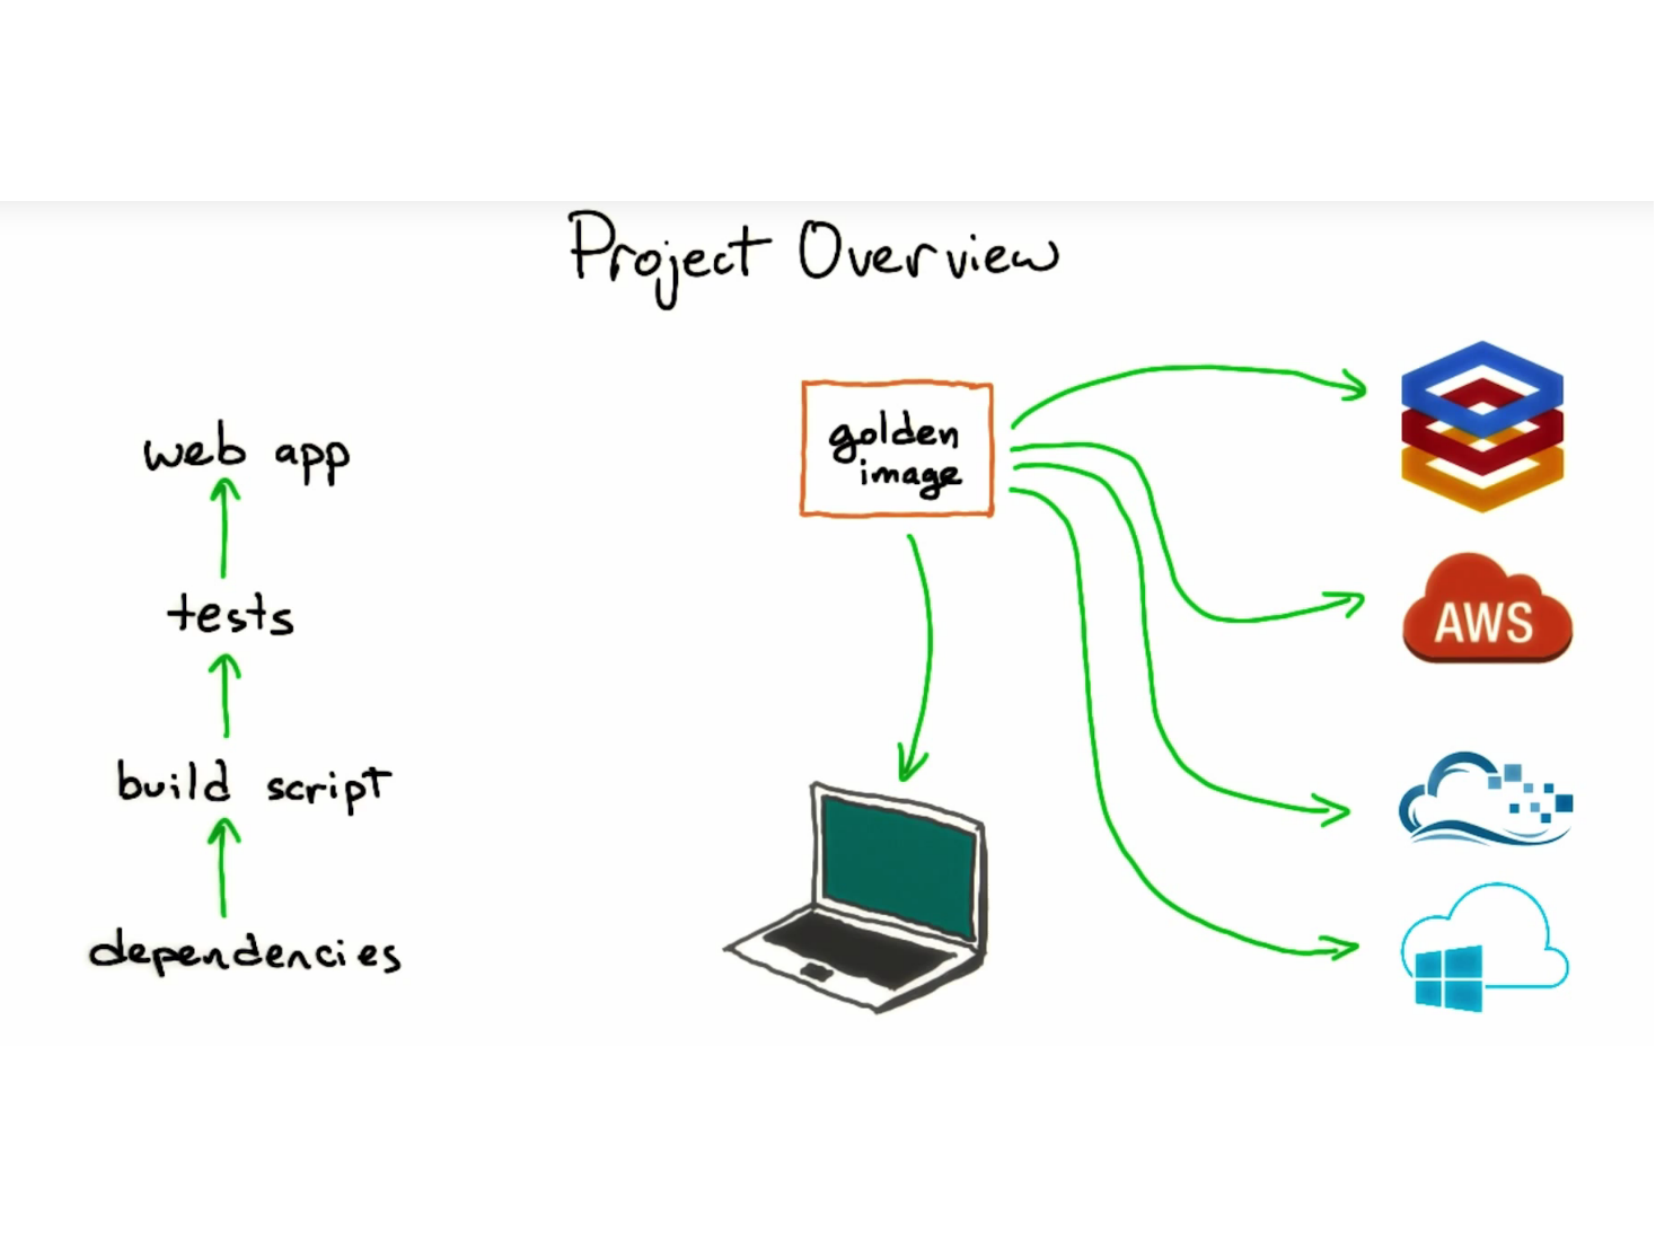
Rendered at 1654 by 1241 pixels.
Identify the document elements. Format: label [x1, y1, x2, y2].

picture [0, 201, 1654, 1046]
